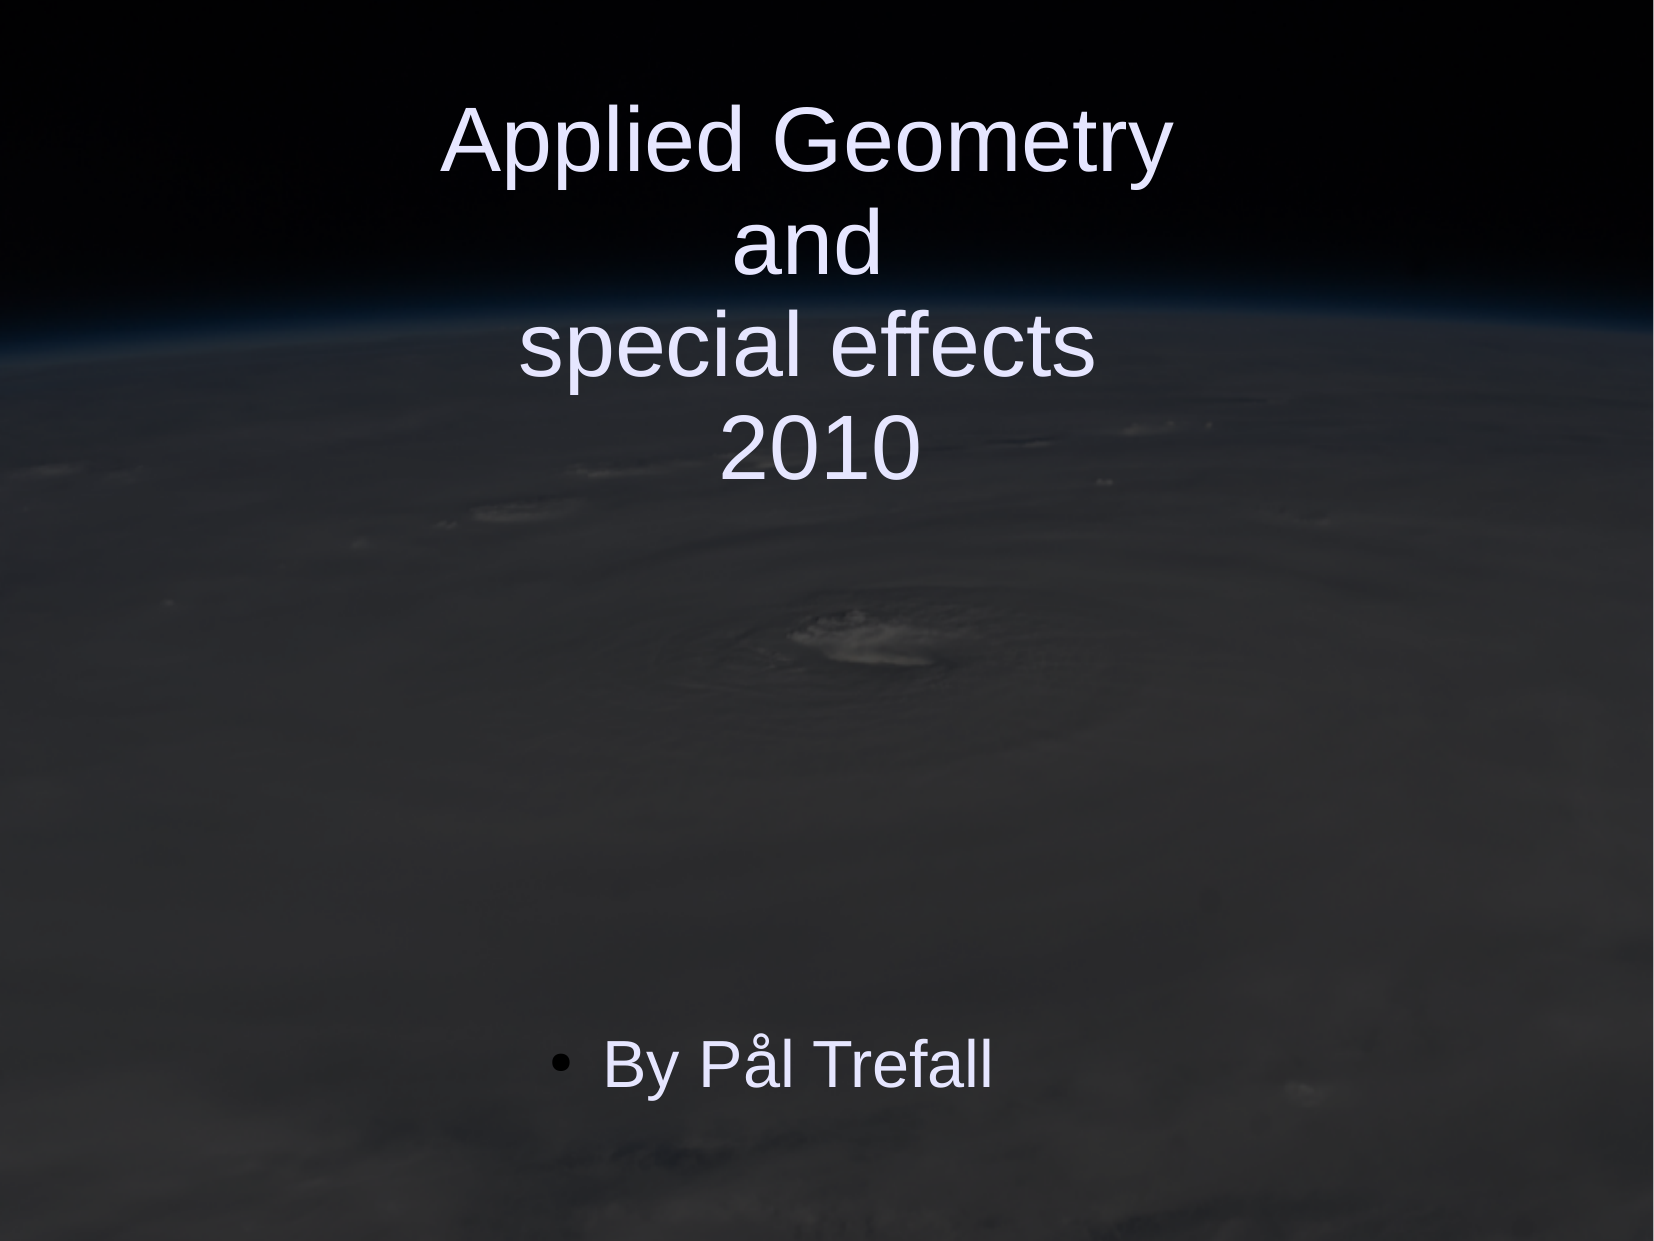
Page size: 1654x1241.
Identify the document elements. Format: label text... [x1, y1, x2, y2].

picture [0, 0, 1654, 1241]
list By Pål Trefall [531, 1027, 1654, 1241]
title Applied Geometry and special effects 2010 [76, 88, 1565, 499]
